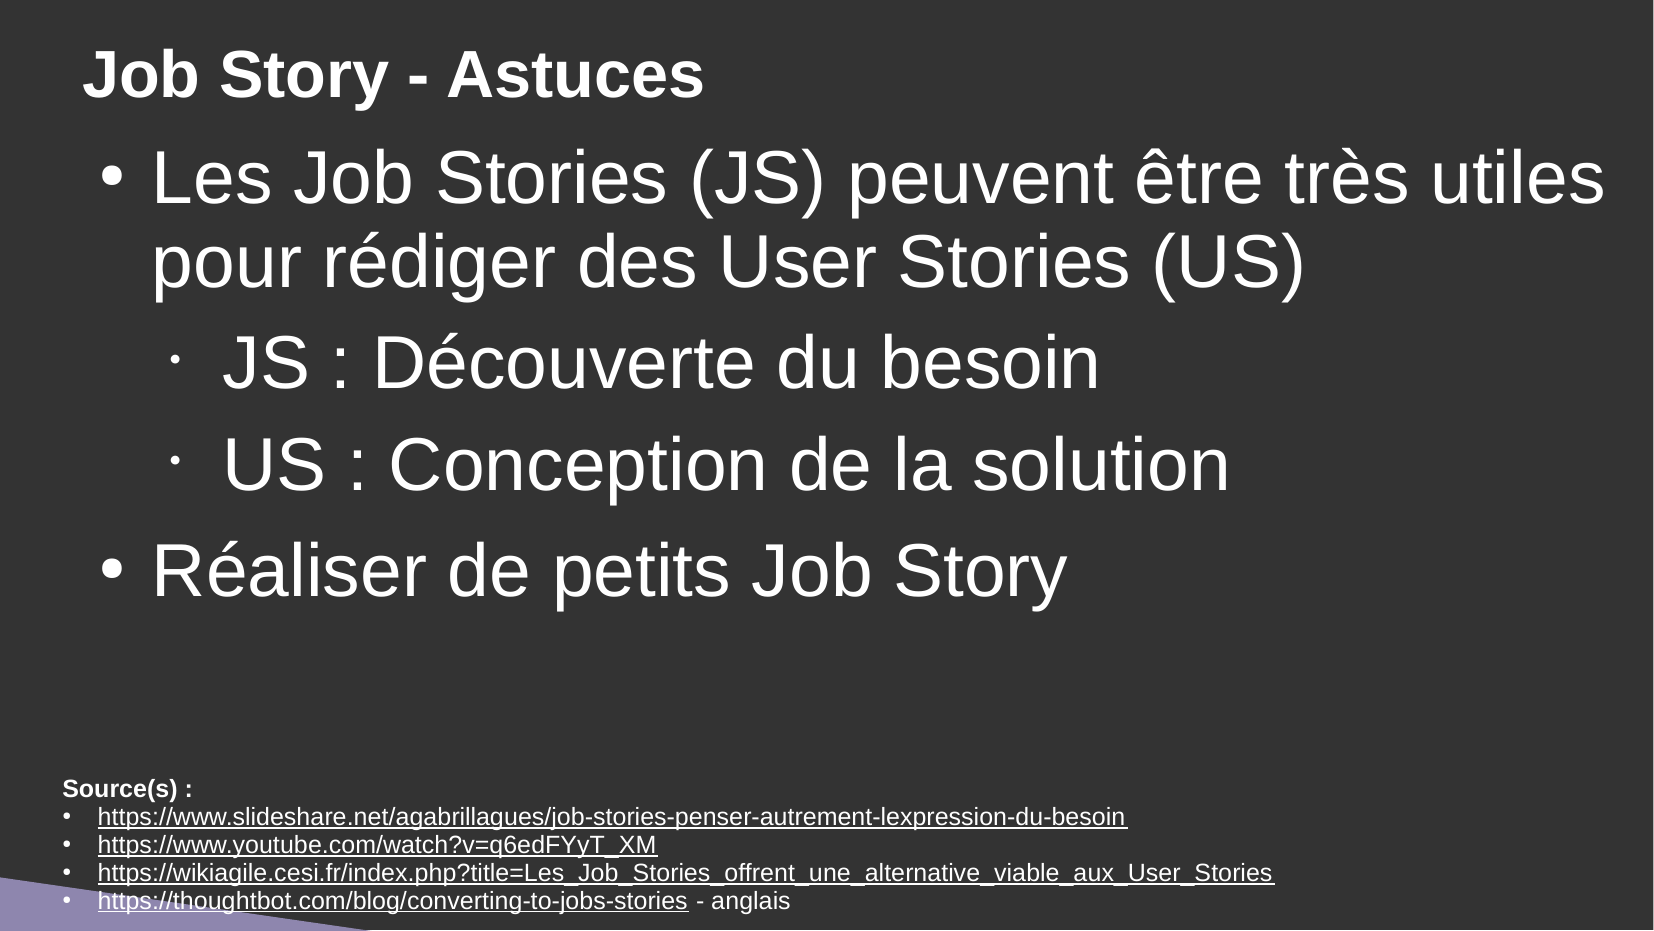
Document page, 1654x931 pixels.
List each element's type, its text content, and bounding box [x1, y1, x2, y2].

list Les Job Stories (JS) peuvent être très utiles pour rédiger des User Stories (US) JS : Découverte du besoin US : Conception de la solution Réaliser de petits Job Story [80, 135, 1620, 777]
text_box Source(s) : https://www.slideshare.net/agabrillagues/job-stories-penser-autrement-lexpression-du-besoin https://www.youtube.com/watch?v=q6edFYyT_XM https://wikiagile.cesi.fr/index.php?title=Les_Job_Stories_offrent_une_alternative_viable_aux_User_Stories https://thoughtbot.com/blog/converting-to-jobs-stories - anglais [47, 767, 1533, 923]
text_box [0, 877, 372, 931]
title Job Story - Astuces [82, 37, 1571, 122]
